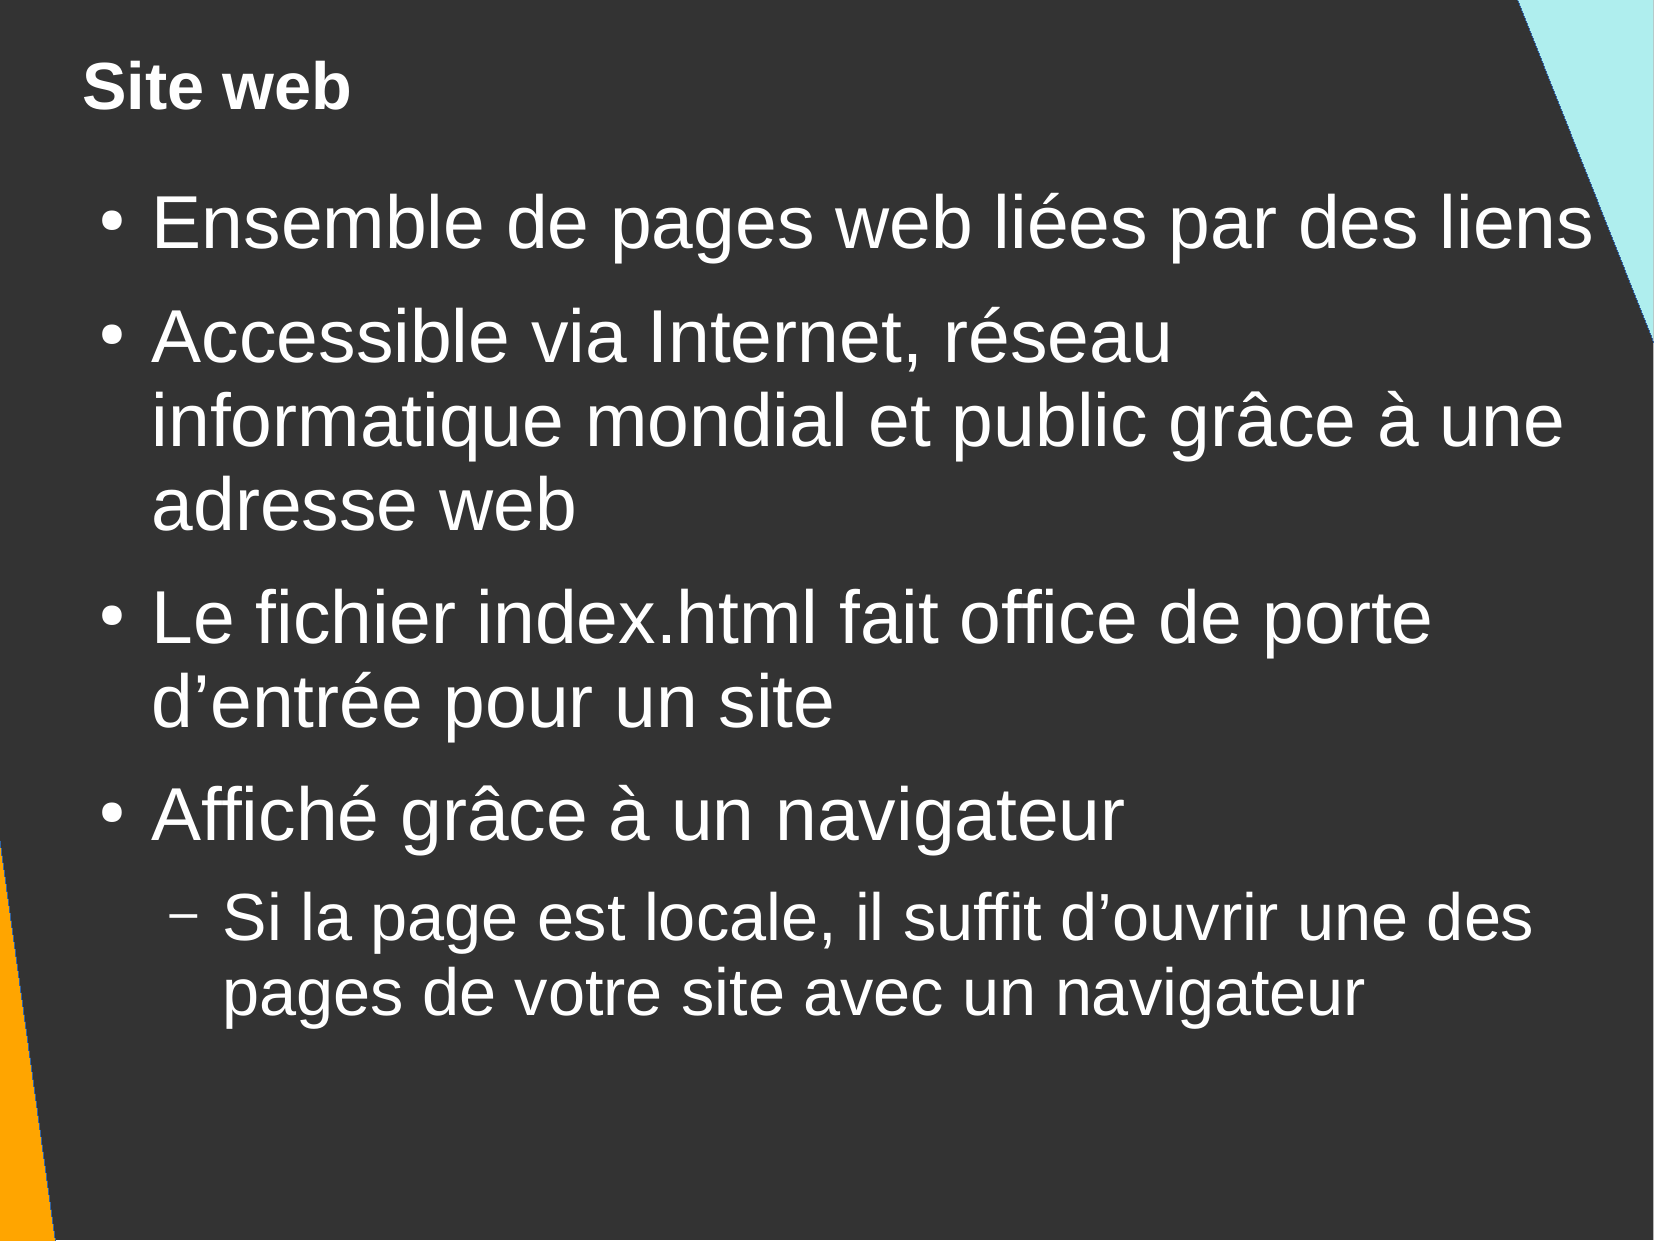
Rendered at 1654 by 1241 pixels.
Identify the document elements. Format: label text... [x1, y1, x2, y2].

text_box [0, 840, 56, 1241]
text_box [1517, 0, 1654, 343]
title Site web [82, 49, 1571, 152]
list Ensemble de pages web liées par des liens Accessible via Internet, réseau informatique mondial et public grâce à une adresse web Le fichier index.html fait office de porte d’entrée pour un site Affiché grâce à un navigateur Si la page est locale, il suffit d’ouvrir une des pages de votre site avec un navigateur [80, 180, 1605, 1052]
